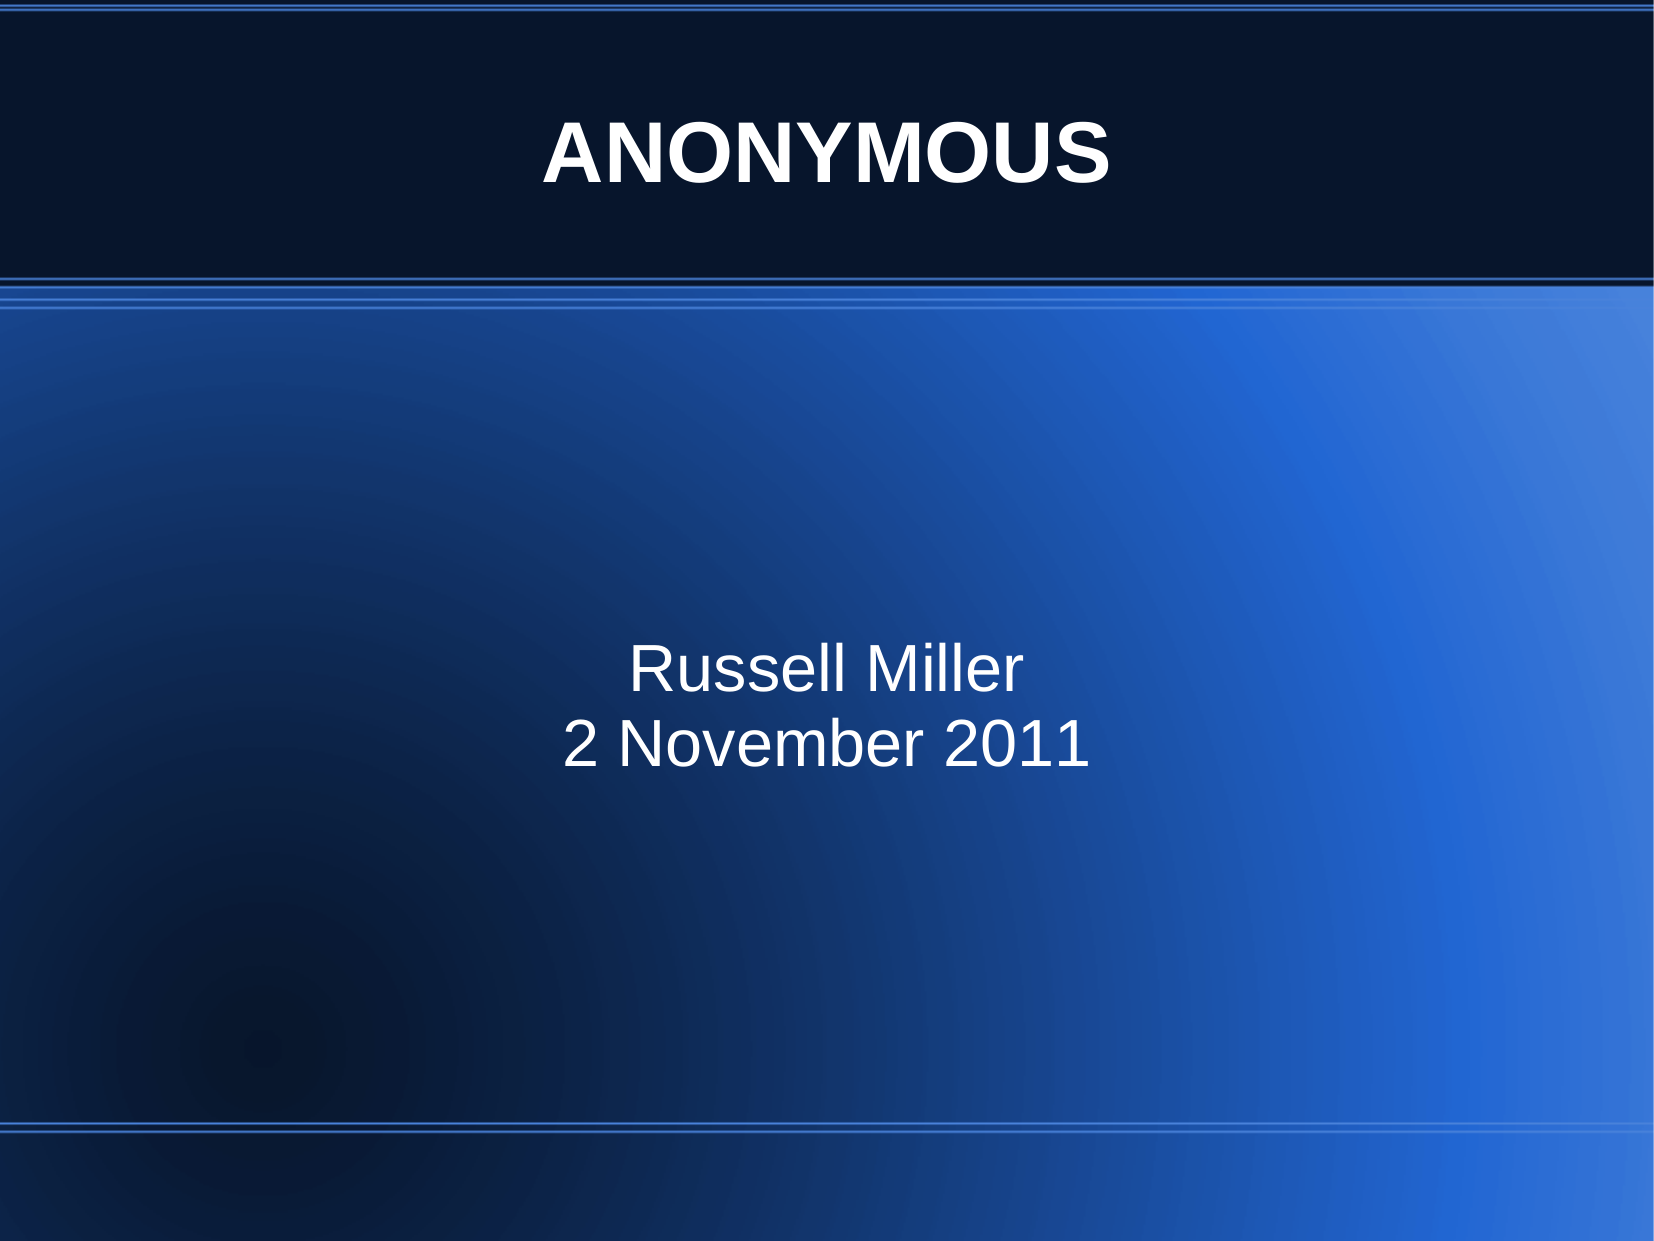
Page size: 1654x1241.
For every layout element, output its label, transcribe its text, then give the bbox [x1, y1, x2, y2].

title ANONYMOUS [82, 49, 1571, 257]
subtitle Russell Miller 2 November 2011 [82, 355, 1571, 1058]
picture [0, 0, 1654, 1241]
